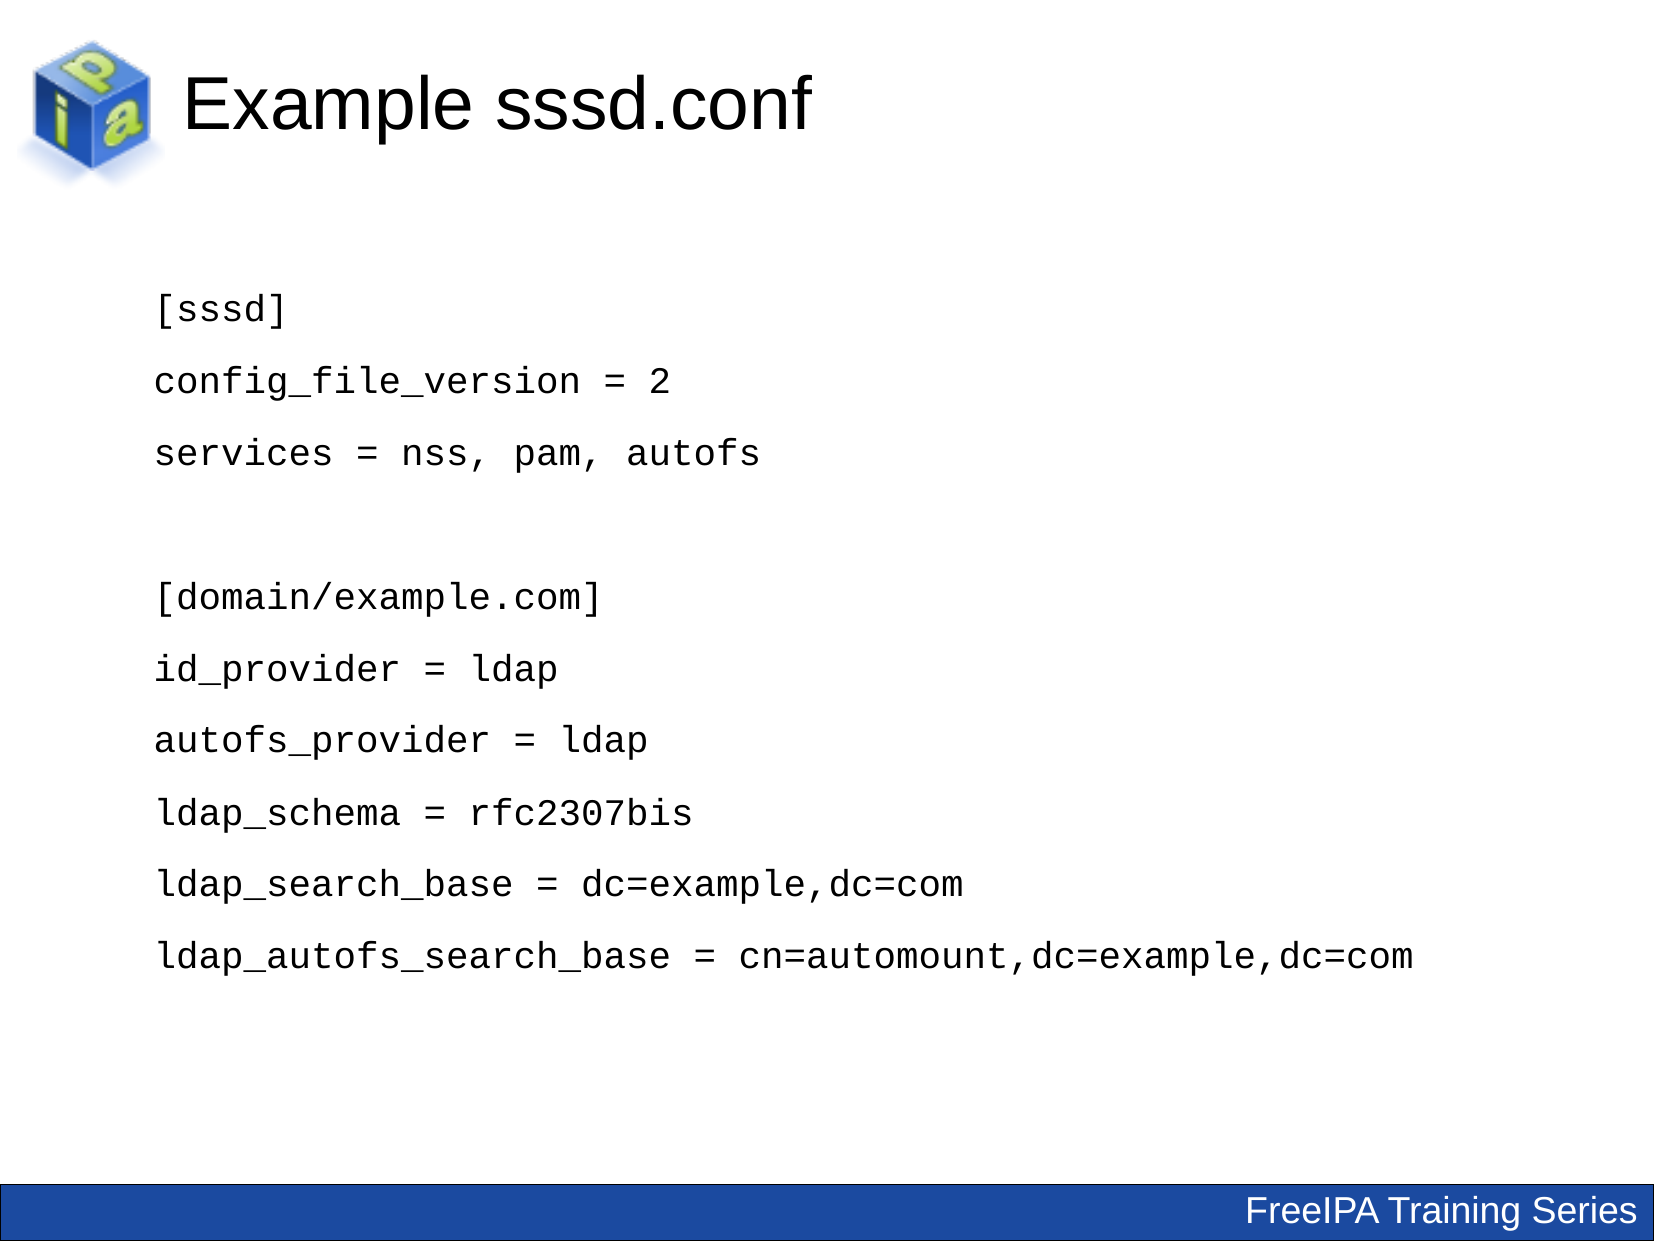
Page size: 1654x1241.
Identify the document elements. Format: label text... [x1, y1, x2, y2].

title Example sssd.conf [182, 31, 1579, 177]
list [sssd] config_file_version = 2 services = nss, pam, autofs [domain/example.com] id_provider = ldap autofs_provider = ldap ldap_schema = rfc2307bis ldap_search_base = dc=example,dc=com ldap_autofs_search_base = cn=automount,dc=example,dc=com [82, 290, 1571, 1010]
picture [17, 34, 165, 193]
